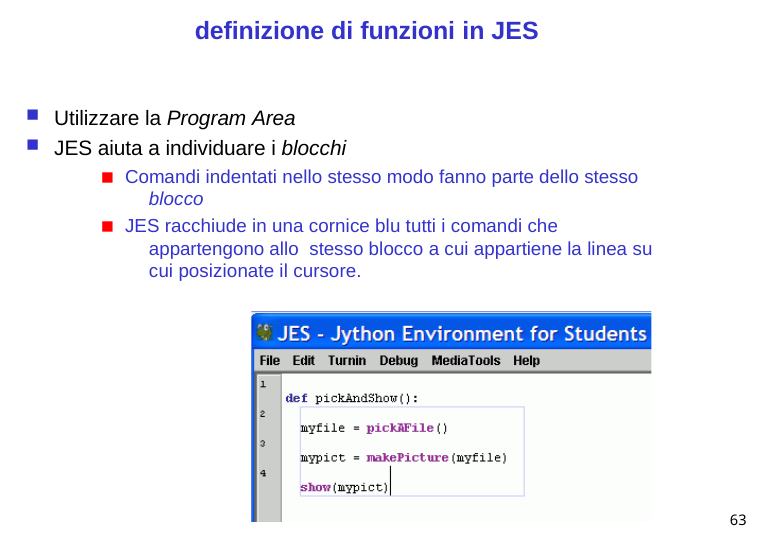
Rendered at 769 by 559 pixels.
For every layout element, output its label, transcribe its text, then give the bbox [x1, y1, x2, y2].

text_box 63 [727, 509, 750, 531]
text_box [251, 311, 651, 522]
title definizione di funzioni in JES [192, 12, 543, 47]
text_box Utilizzare la Program Area JES aiuta a individuare i blocchi Comandi indentati nello stesso modo fanno parte dello stesso blocco JES racchiude in una cornice blu tutti i comandi che appartengono allo stesso blocco a cui appartiene la linea su cui posizionate il cursore. [21, 97, 672, 239]
